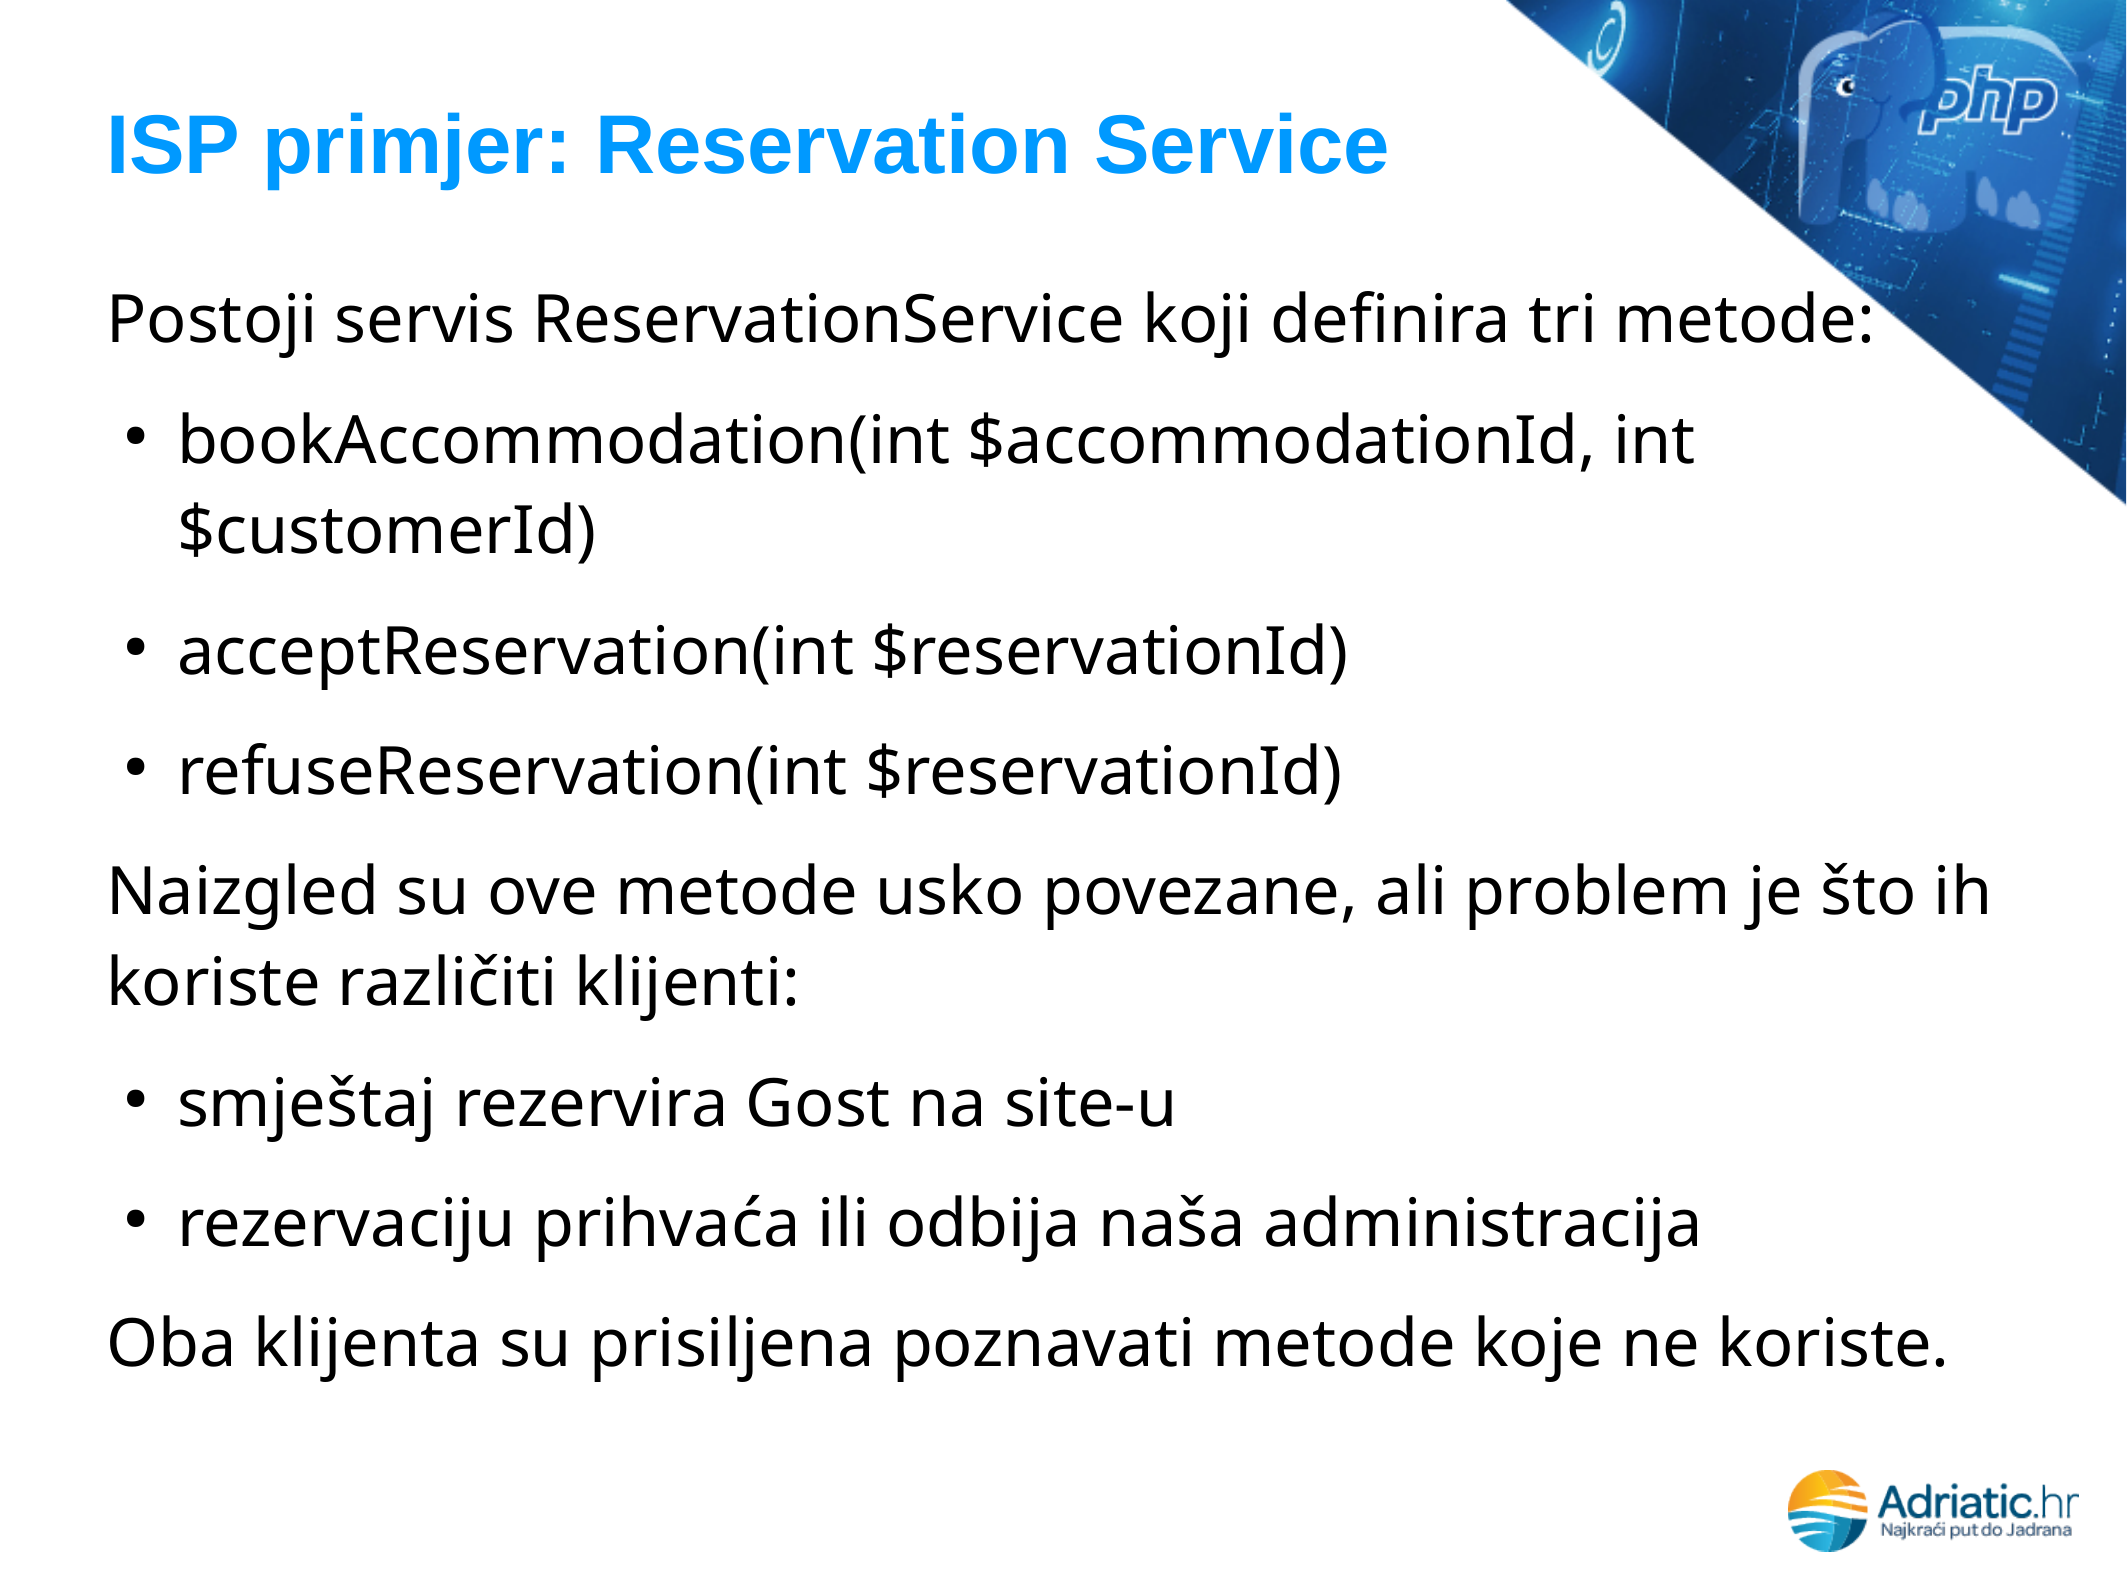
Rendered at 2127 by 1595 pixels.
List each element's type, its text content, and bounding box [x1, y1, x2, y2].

picture [1505, 0, 2127, 625]
list Postoji servis ReservationService koji definira tri metode: bookAccommodation(int $accommodationId, int $customerId) acceptReservation(int $reservationId) refuseReservation(int $reservationId) Naizgled su ove metode usko povezane, ali problem je što ih koriste različiti klijenti: smještaj rezervira Gost na site-u rezervaciju prihvaća ili odbija naša administracija Oba klijenta su prisiljena poznavati metode koje ne koriste. [106, 271, 2020, 1453]
picture [1788, 1470, 2079, 1552]
title ISP primjer: Reservation Service [106, 70, 1630, 219]
